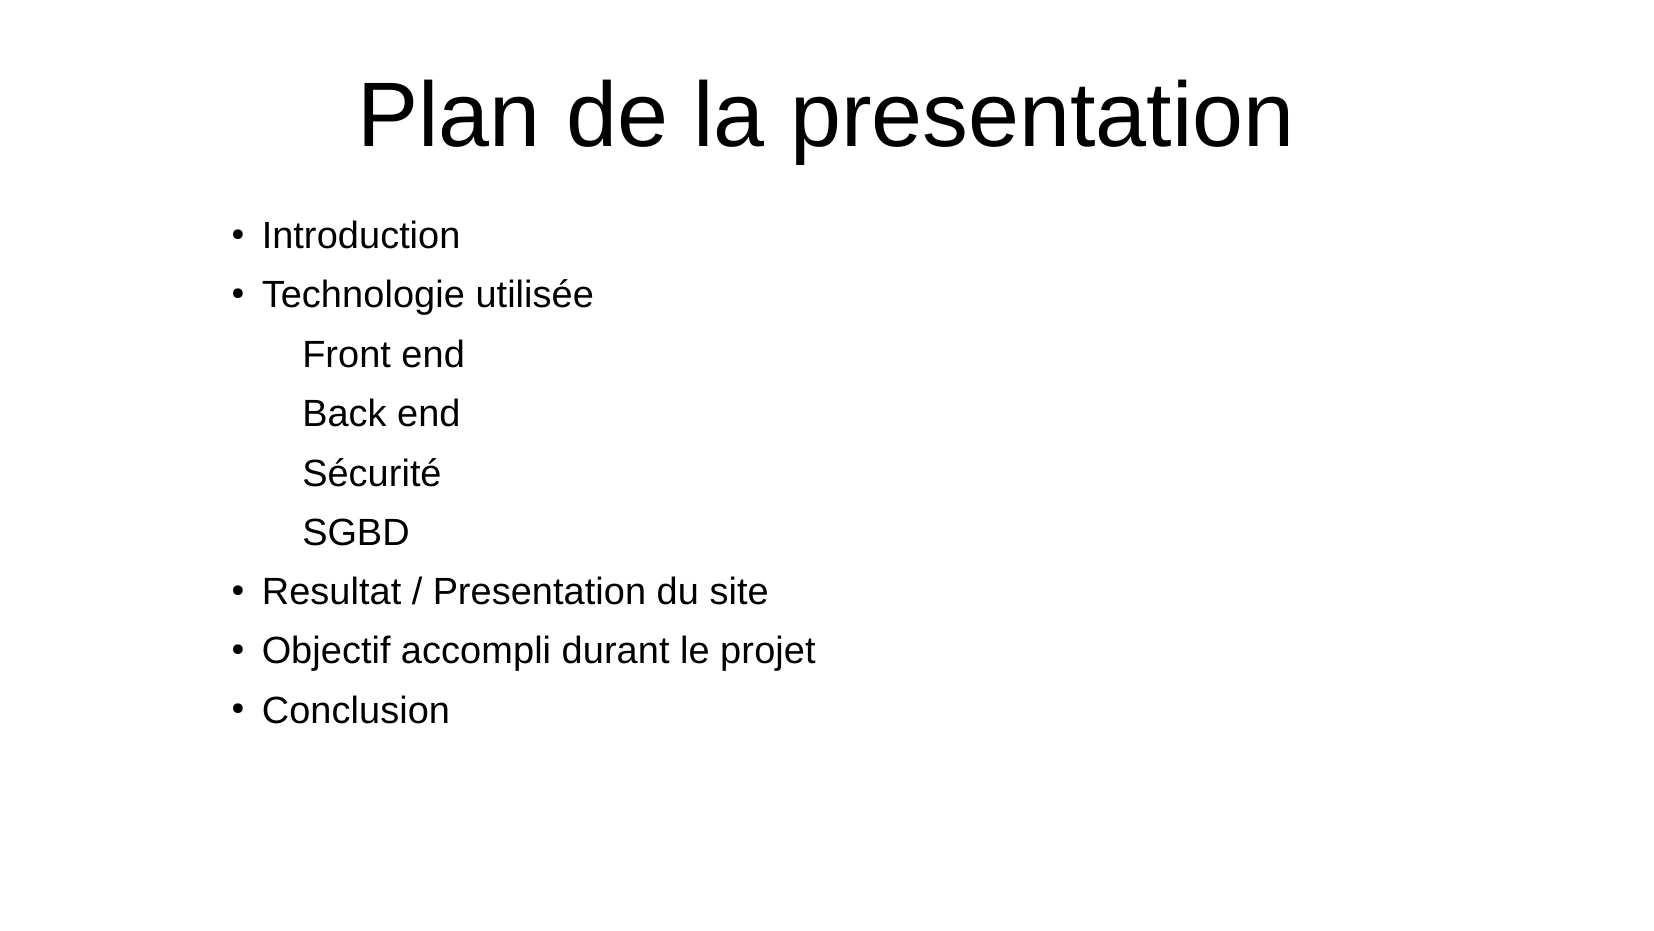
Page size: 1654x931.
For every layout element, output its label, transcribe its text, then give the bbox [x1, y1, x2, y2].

text_box Introduction Technologie utilisée Front end Back end Sécurité SGBD Resultat / Presentation du site Objectif accompli durant le projet Conclusion [206, 206, 1477, 747]
title Plan de la presentation [82, 37, 1571, 193]
